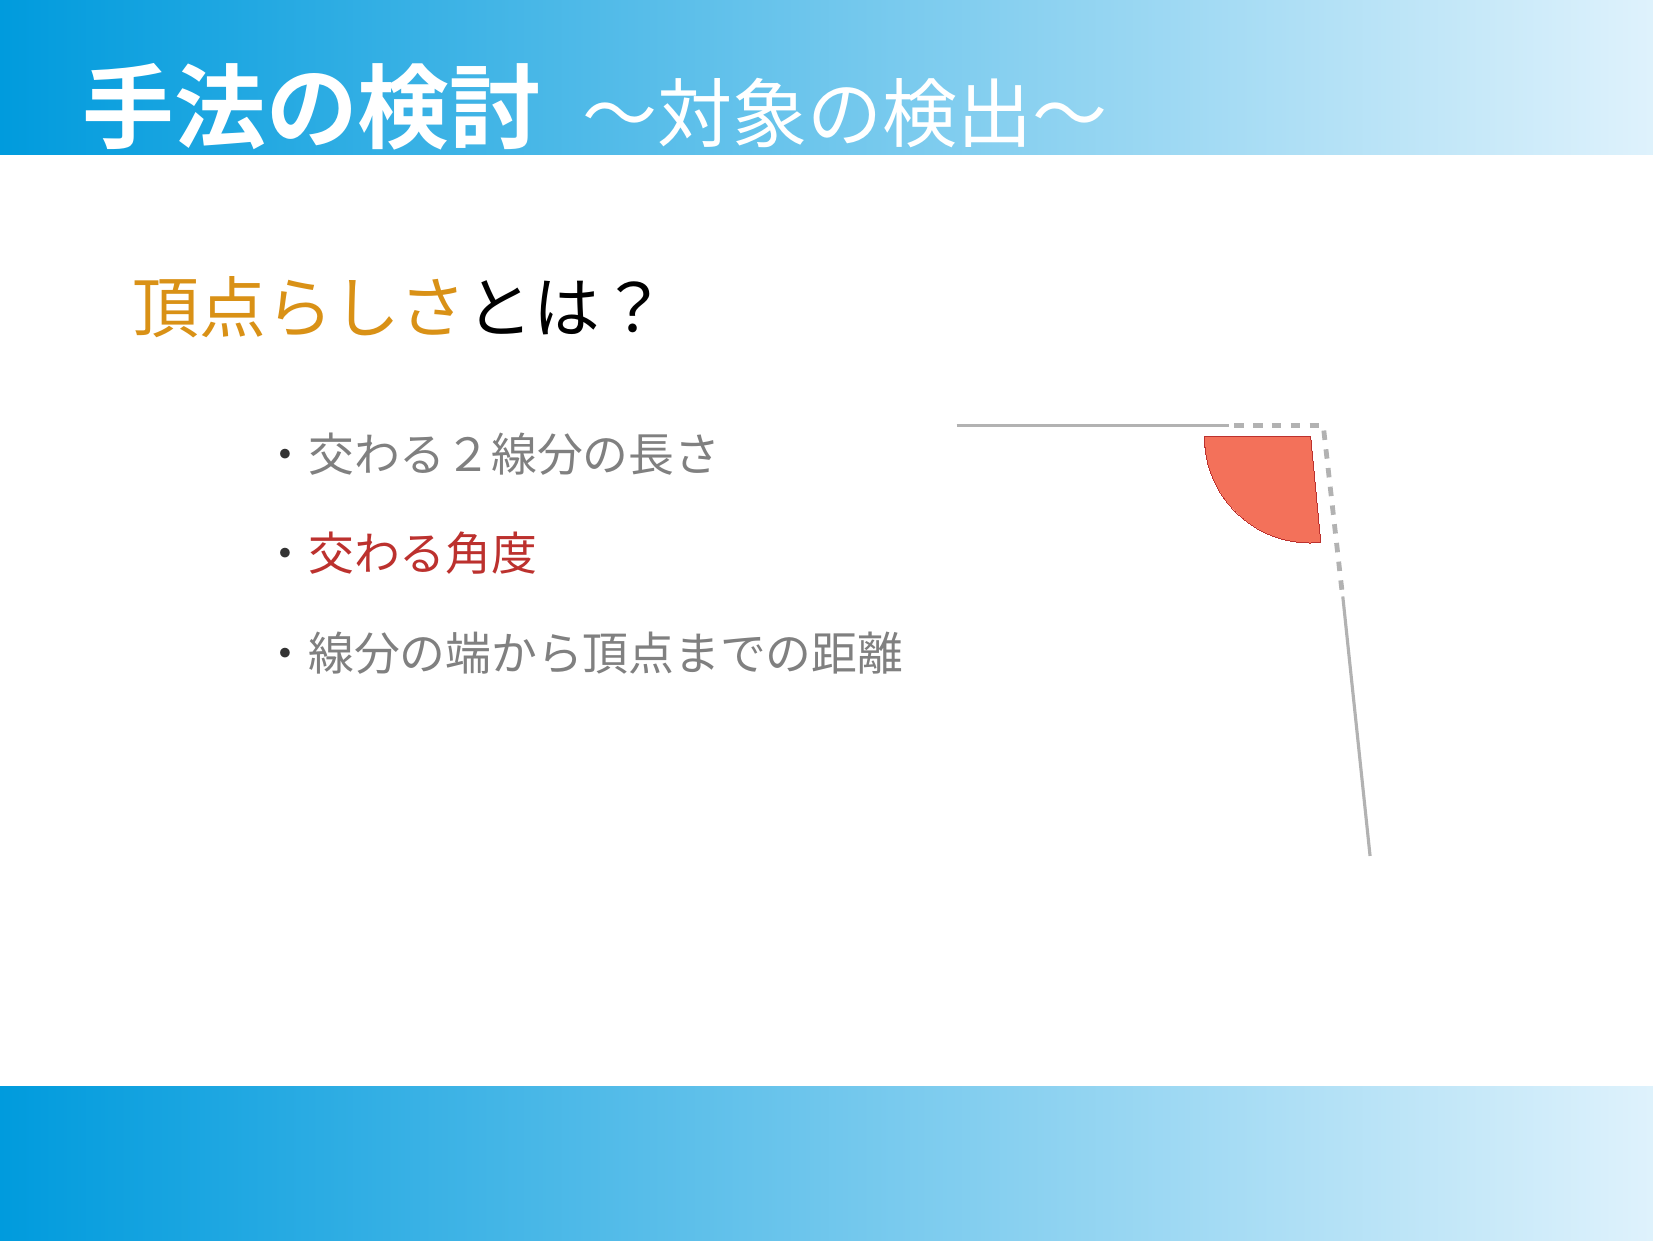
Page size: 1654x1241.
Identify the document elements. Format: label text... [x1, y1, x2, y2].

title 手法の検討 〜対象の検出〜 [82, 32, 1571, 171]
text_box [1204, 436, 1321, 544]
text_box 頂点らしさとは？ [118, 248, 756, 363]
text_box ・交わる２線分の長さ ・交わる角度 ・線分の端から頂点までの距離 [248, 377, 1229, 815]
